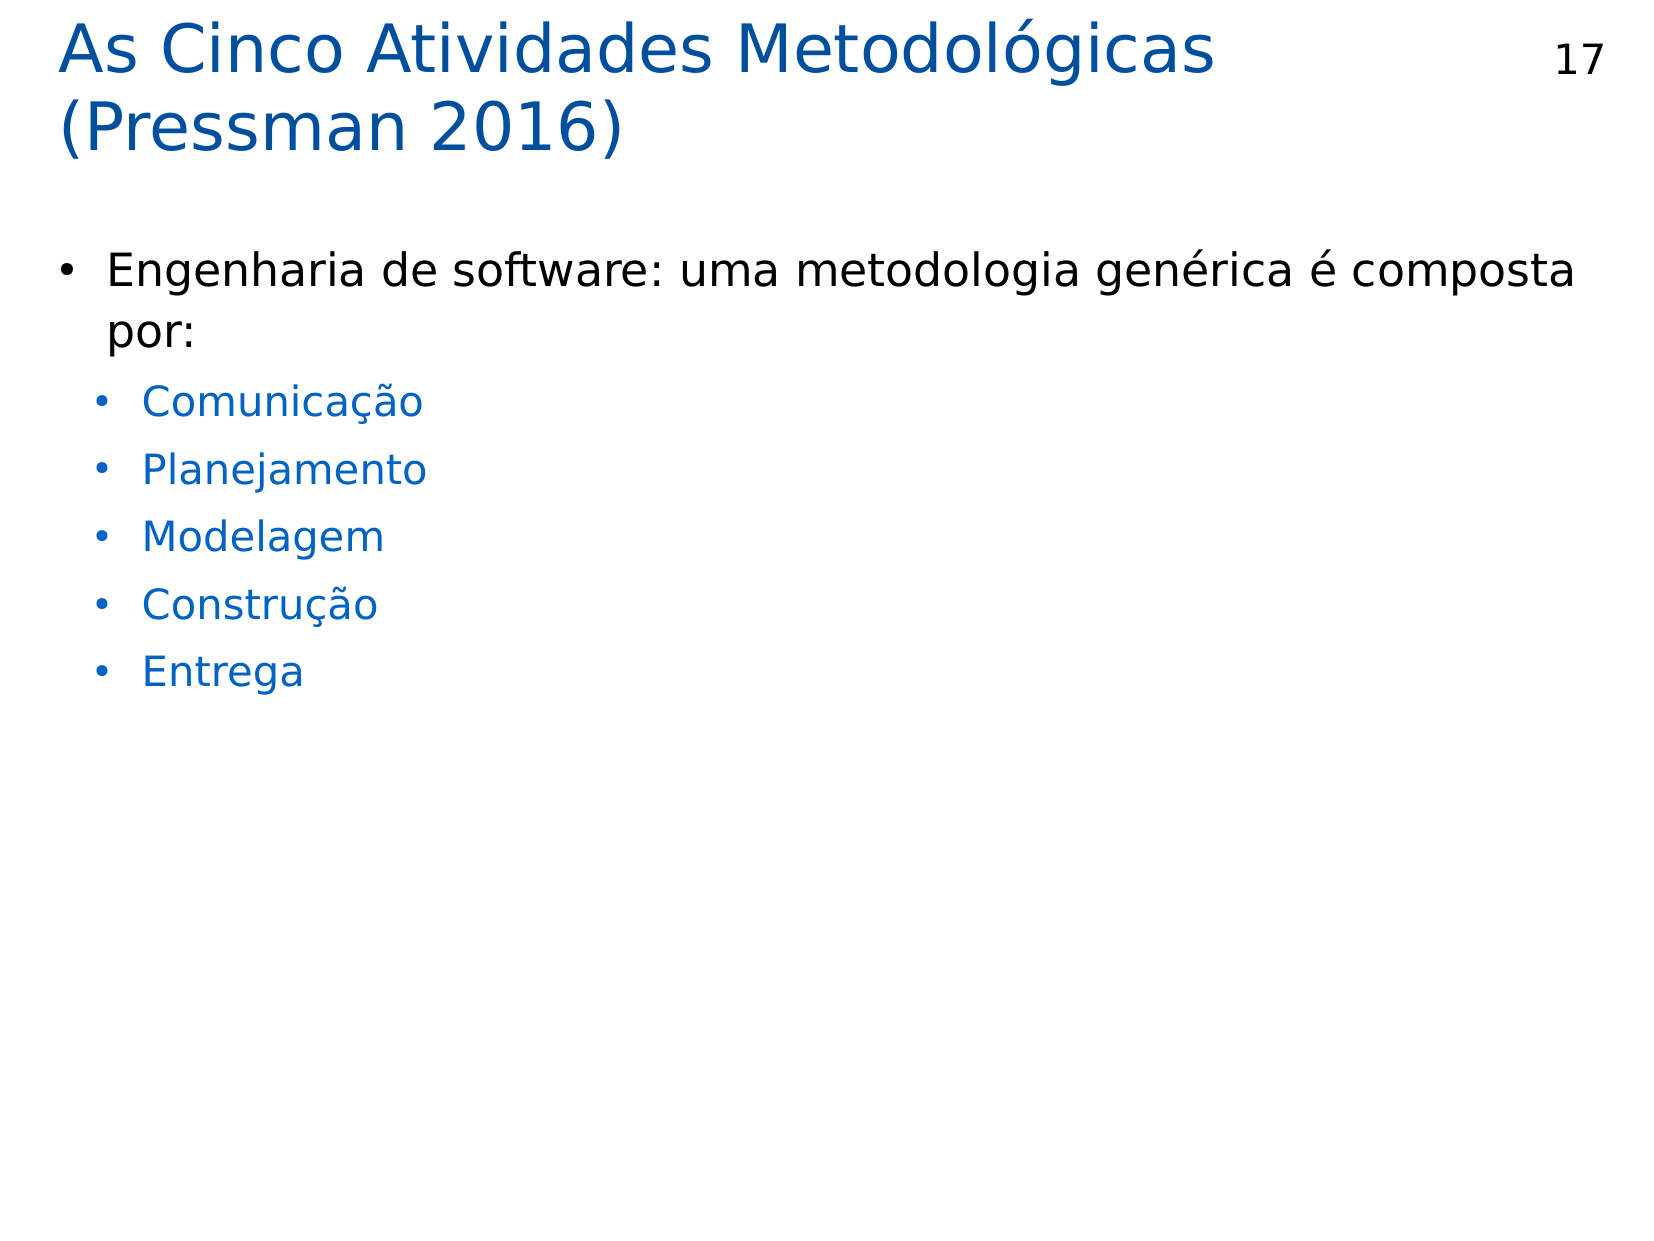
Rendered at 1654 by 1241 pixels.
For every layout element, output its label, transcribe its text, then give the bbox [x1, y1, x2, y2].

title As Cinco Atividades Metodológicas (Pressman 2016) [59, 10, 1506, 167]
list Engenharia de software: uma metodologia genérica é composta por: Comunicação Planejamento Modelagem Construção Entrega [59, 236, 1595, 1211]
